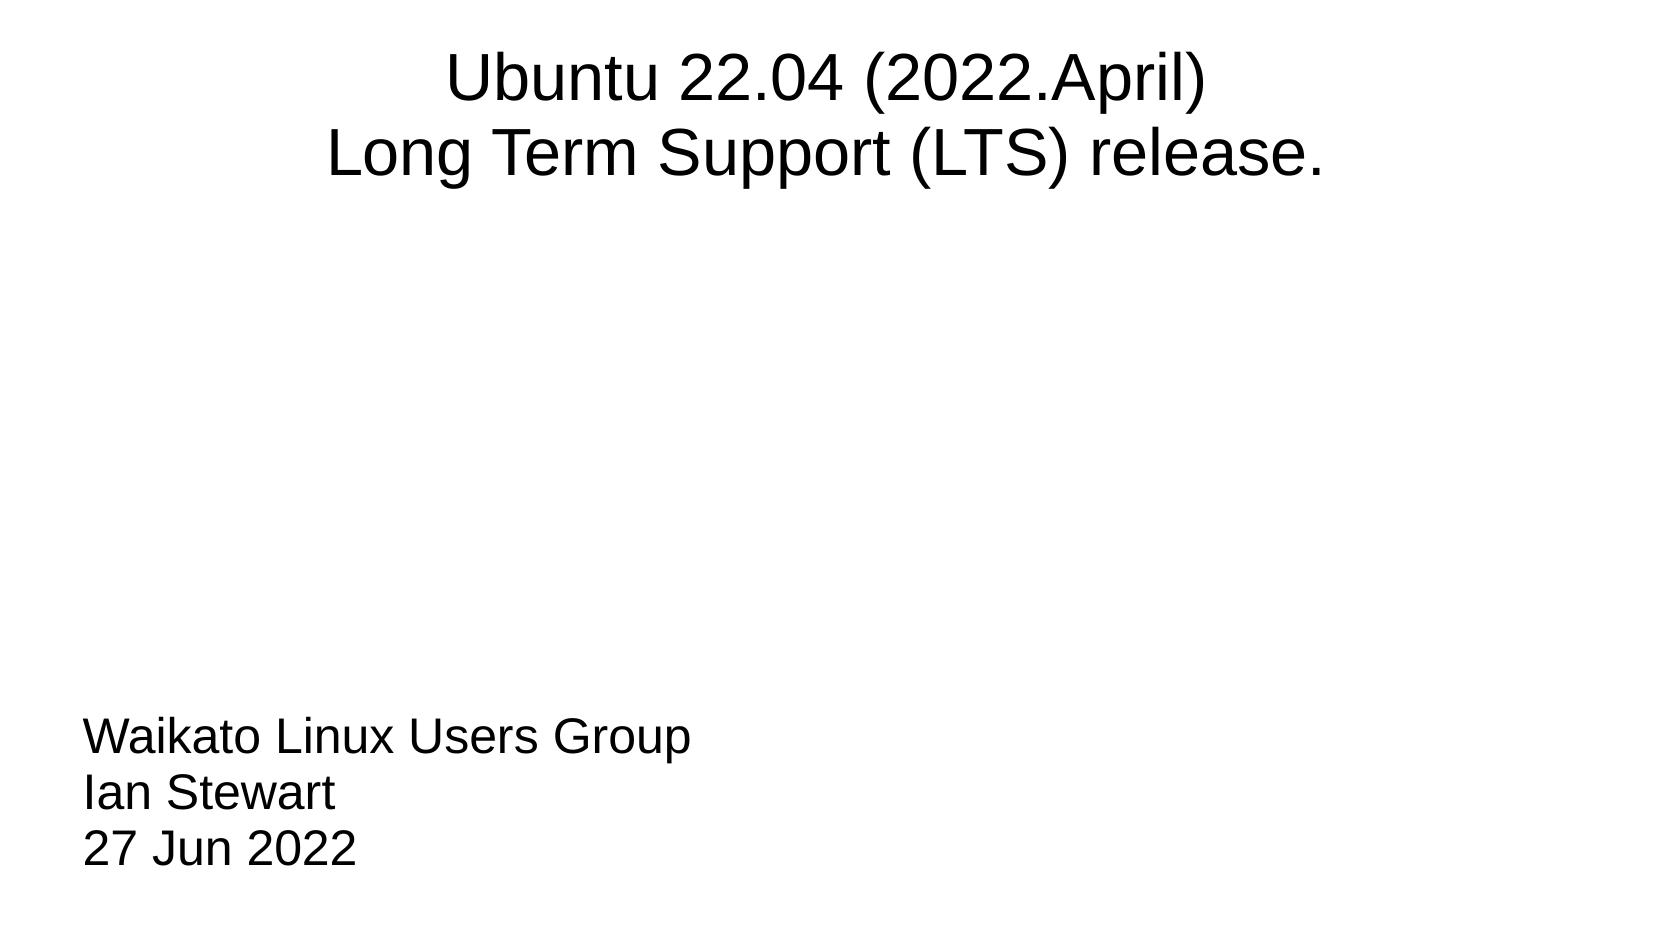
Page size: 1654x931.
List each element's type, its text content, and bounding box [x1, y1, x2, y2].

title Ubuntu 22.04 (2022.April) Long Term Support (LTS) release. [82, 37, 1571, 193]
subtitle Waikato Linux Users Group Ian Stewart 27 Jun 2022 [82, 708, 1571, 894]
